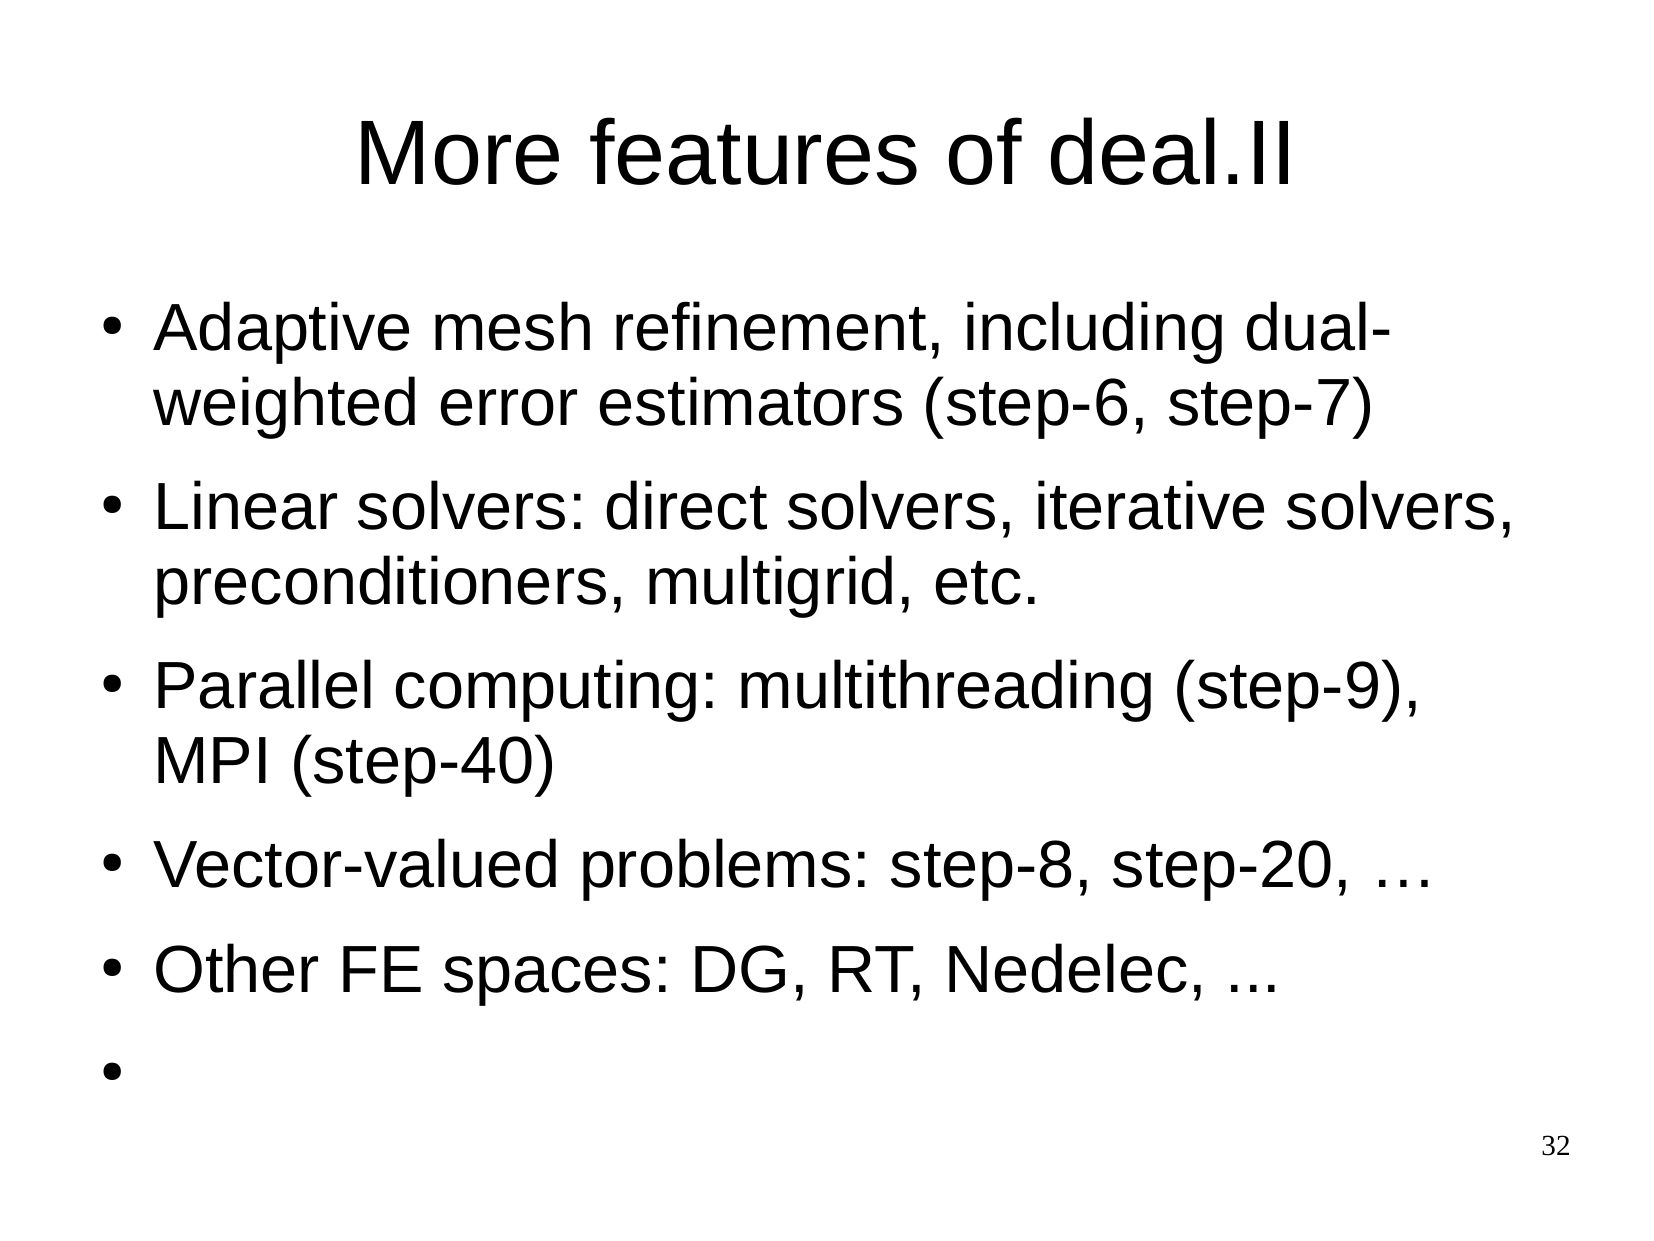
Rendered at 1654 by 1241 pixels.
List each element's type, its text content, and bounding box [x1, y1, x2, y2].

list Adaptive mesh refinement, including dual-weighted error estimators (step-6, step-7) Linear solvers: direct solvers, iterative solvers, preconditioners, multigrid, etc. Parallel computing: multithreading (step-9), MPI (step-40) Vector-valued problems: step-8, step-20, … Other FE spaces: DG, RT, Nedelec, ... [82, 290, 1538, 1010]
title More features of deal.II [82, 49, 1571, 257]
